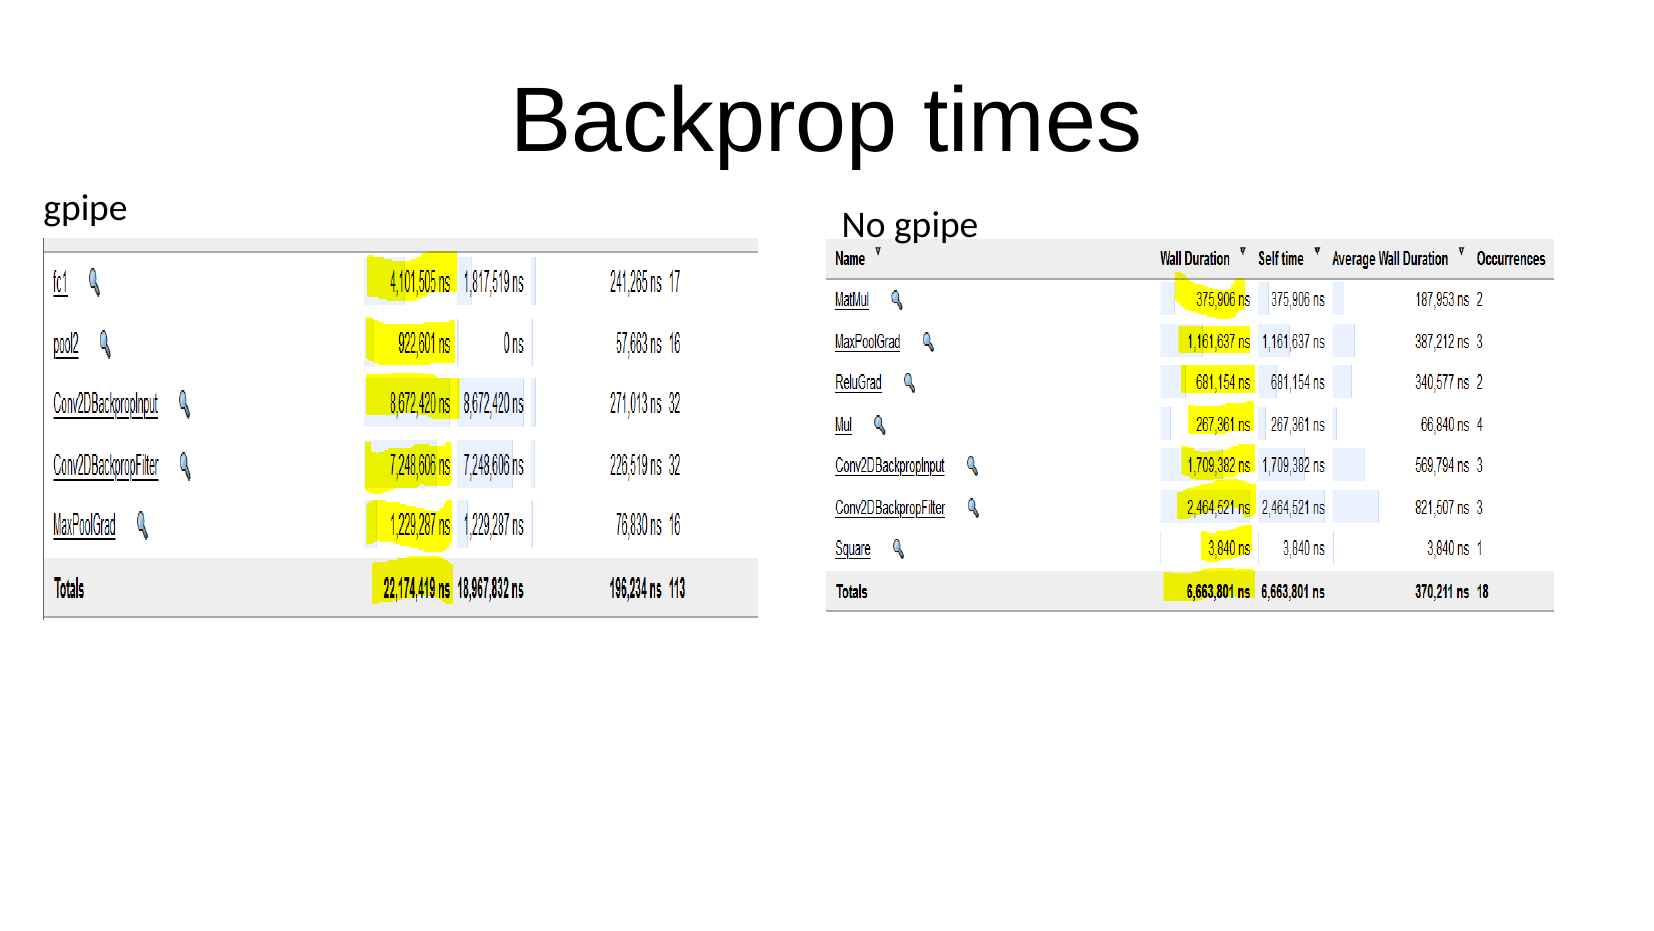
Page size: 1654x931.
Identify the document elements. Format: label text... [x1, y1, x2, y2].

text_box No gpipe [826, 192, 1298, 253]
title Backprop times [82, 37, 1571, 193]
text_box gpipe [28, 175, 332, 237]
picture [826, 238, 1554, 620]
picture [43, 238, 760, 620]
